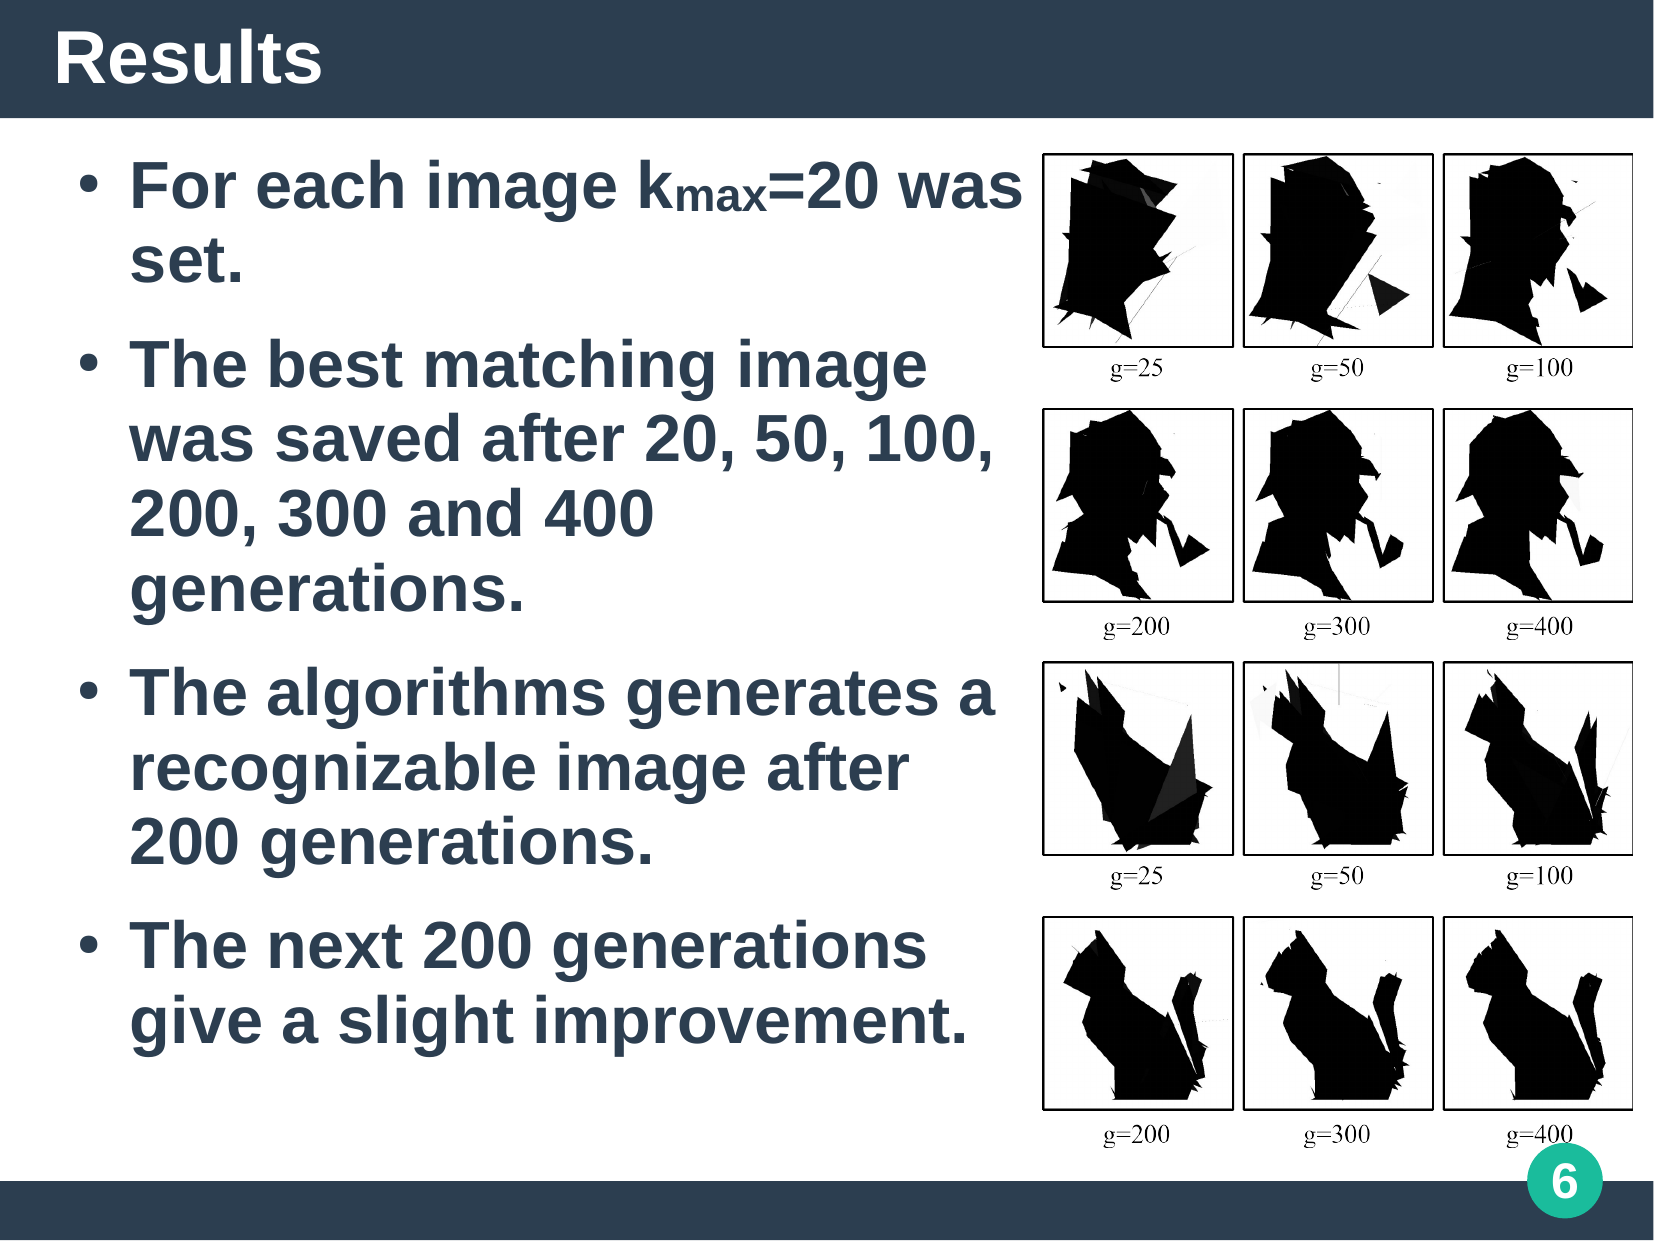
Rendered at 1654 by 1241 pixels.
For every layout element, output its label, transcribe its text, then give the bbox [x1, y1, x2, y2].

list For each image kmax=20 was set. The best matching image was saved after 20, 50, 100, 200, 300 and 400 generations. The algorithms generates a recognizable image after 200 generations. The next 200 generations give a slight improvement. [59, 147, 1034, 1182]
picture [1042, 153, 1633, 640]
title Results [53, 0, 1589, 136]
picture [1042, 661, 1633, 1148]
